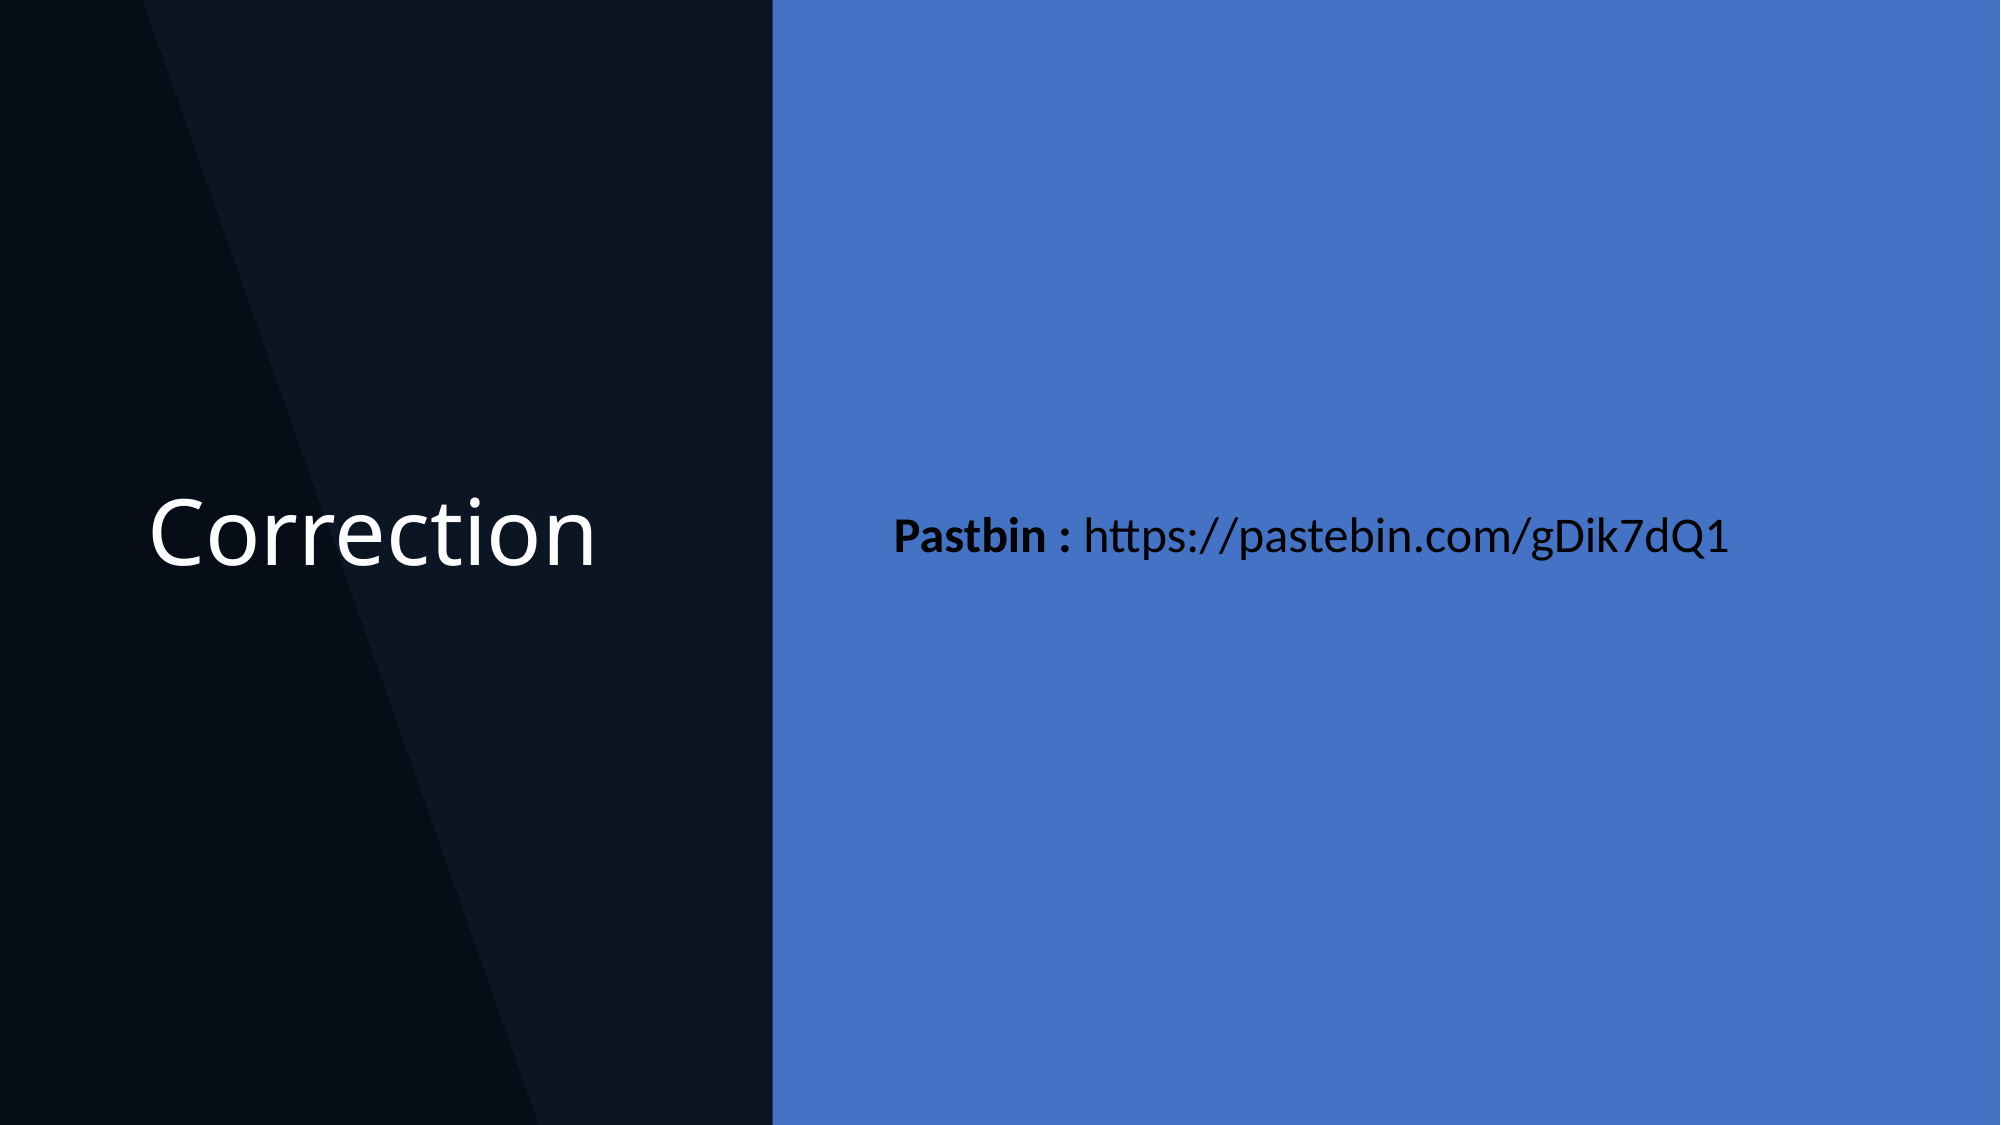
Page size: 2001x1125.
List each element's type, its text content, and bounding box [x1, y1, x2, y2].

text_box [0, 0, 2000, 1125]
list Pastbin : https://pastebin.com/gDik7dQ1 [878, 104, 1868, 968]
title Correction [131, 104, 671, 968]
